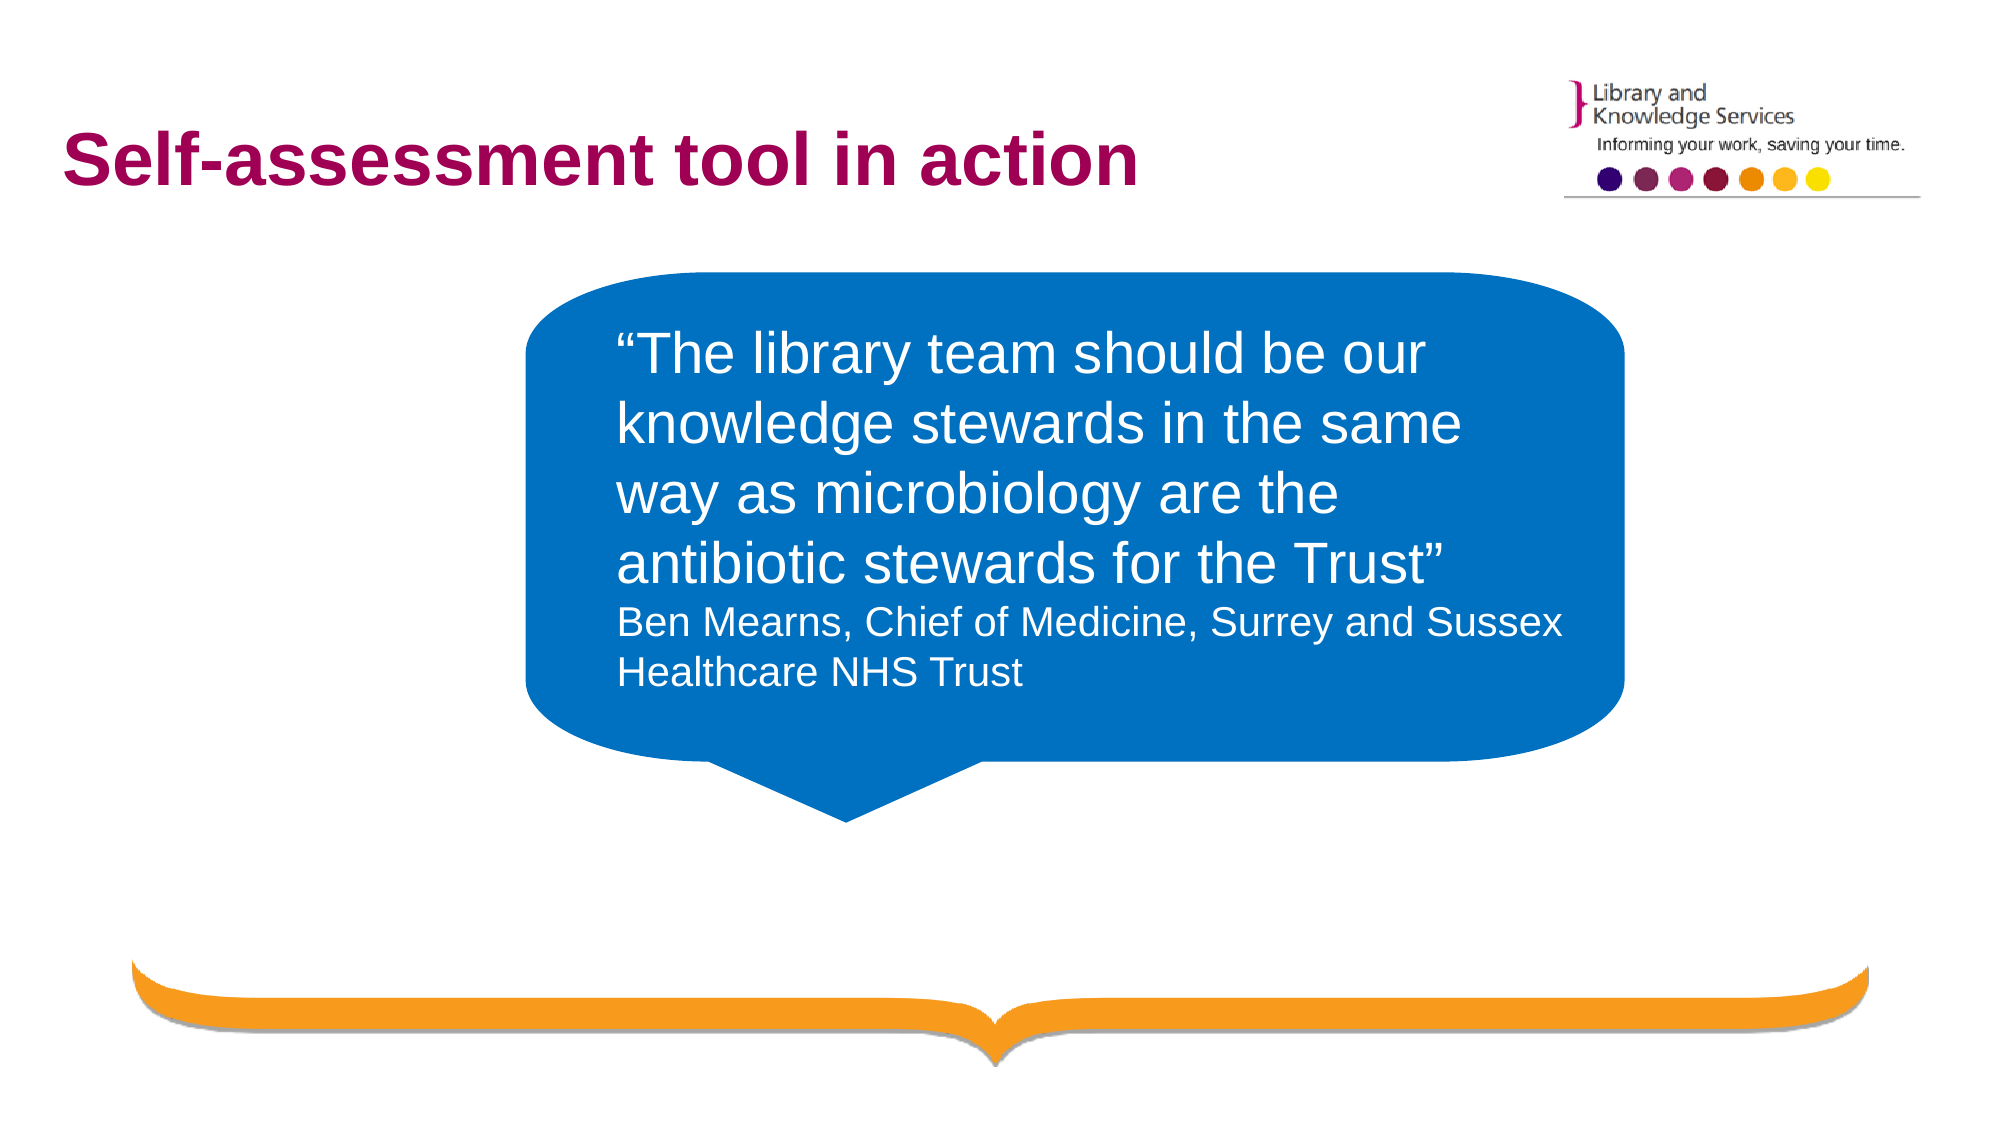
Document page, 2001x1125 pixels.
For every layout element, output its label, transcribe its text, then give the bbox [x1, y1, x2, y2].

text_box [525, 272, 1625, 823]
picture [132, 959, 1868, 1063]
title Self-assessment tool in action [31, 62, 1172, 210]
picture [1564, 76, 1923, 196]
text_box “The library team should be our knowledge stewards in the same way as microbiology are the antibiotic stewards for the Trust” Ben Mearns, Chief of Medicine, Surrey and Sussex Healthcare NHS Trust [601, 307, 1590, 707]
